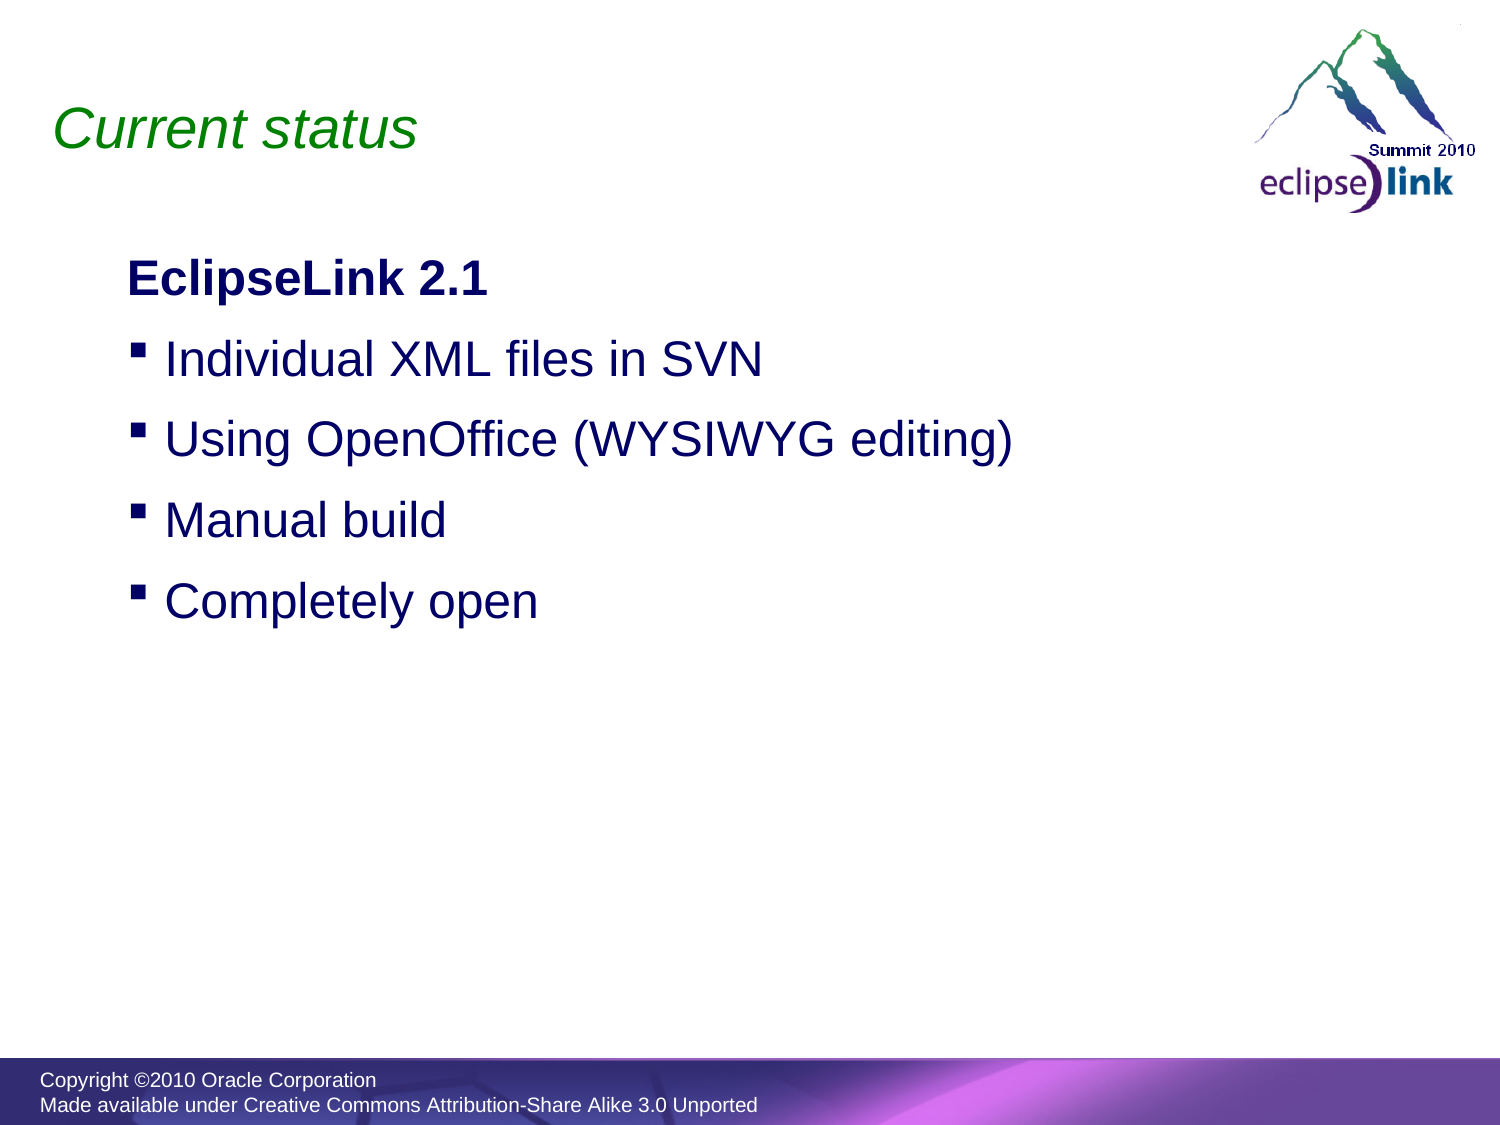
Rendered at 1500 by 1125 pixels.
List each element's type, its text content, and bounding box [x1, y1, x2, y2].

picture [1250, 24, 1478, 215]
title Current status [37, 90, 1234, 188]
picture [0, 1058, 1500, 1125]
list EclipseLink 2.1 Individual XML files in SVN Using OpenOffice (WYSIWYG editing) Manual build Completely open [112, 237, 1388, 1036]
